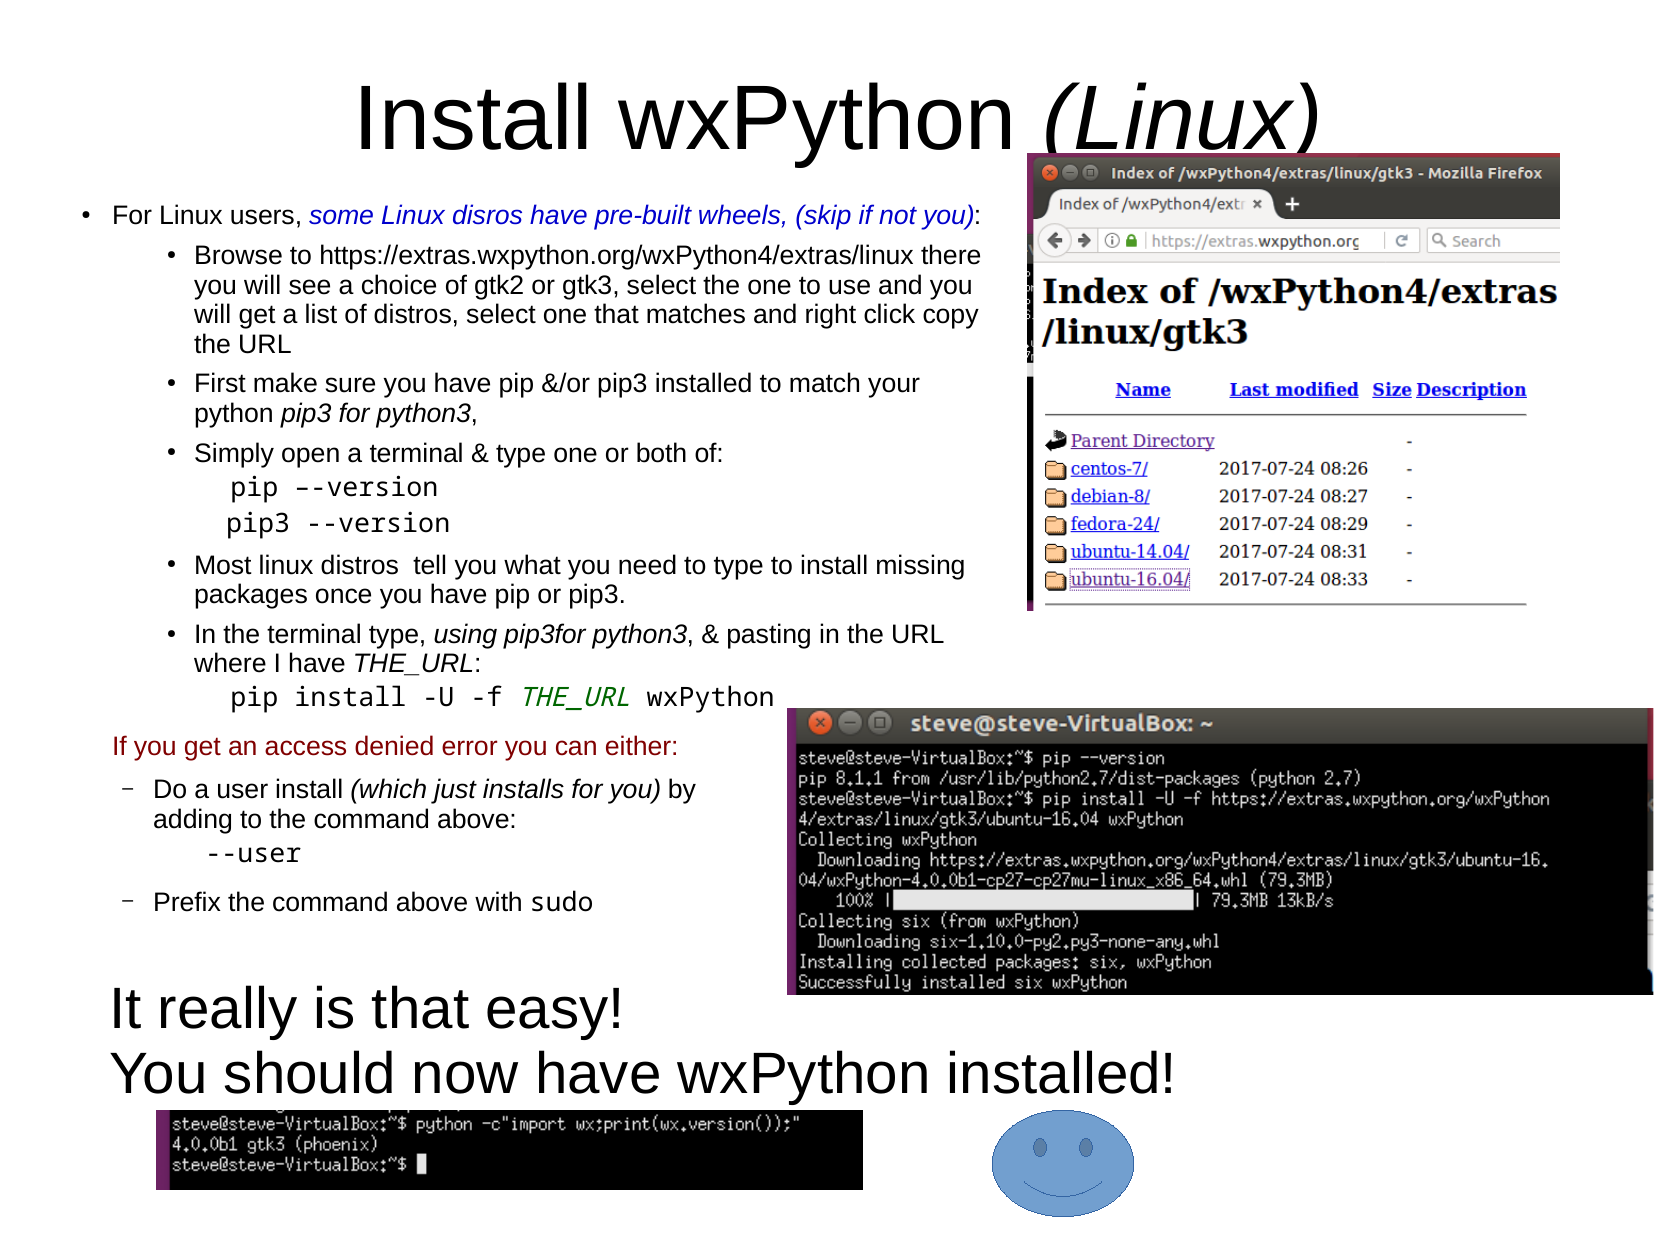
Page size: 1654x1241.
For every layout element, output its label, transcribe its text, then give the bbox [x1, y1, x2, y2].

text_box [992, 1110, 1134, 1217]
picture [156, 1110, 863, 1190]
title Install wxPython (Linux) [94, 35, 1583, 201]
picture [1027, 153, 1560, 611]
list For Linux users, some Linux disros have pre-built wheels, (skip if not you): Browse to https://extras.wxpython.org/wxPython4/extras/linux there you will see a choice of gtk2 or gtk3, select the one to use and you will get a list of distros, select one that matches and right click copy the URL First make sure you have pip &/or pip3 installed to match your python pip3 for python3, Simply open a terminal & type one or both of: pip –-version pip3 --version Most linux distros tell you what you need to type to install missing packages once you have pip or pip3. In the terminal type, using pip3for python3, & pasting in the URL where I have THE_URL: pip install -U -f THE_URL wxPython If you get an access denied error you can either: Do a user install (which just installs for you) by adding to the command above: --user Prefix the command above with sudo [70, 200, 1004, 934]
text_box It really is that easy! You should now have wxPython installed! [94, 968, 1394, 1114]
picture [787, 708, 1654, 995]
